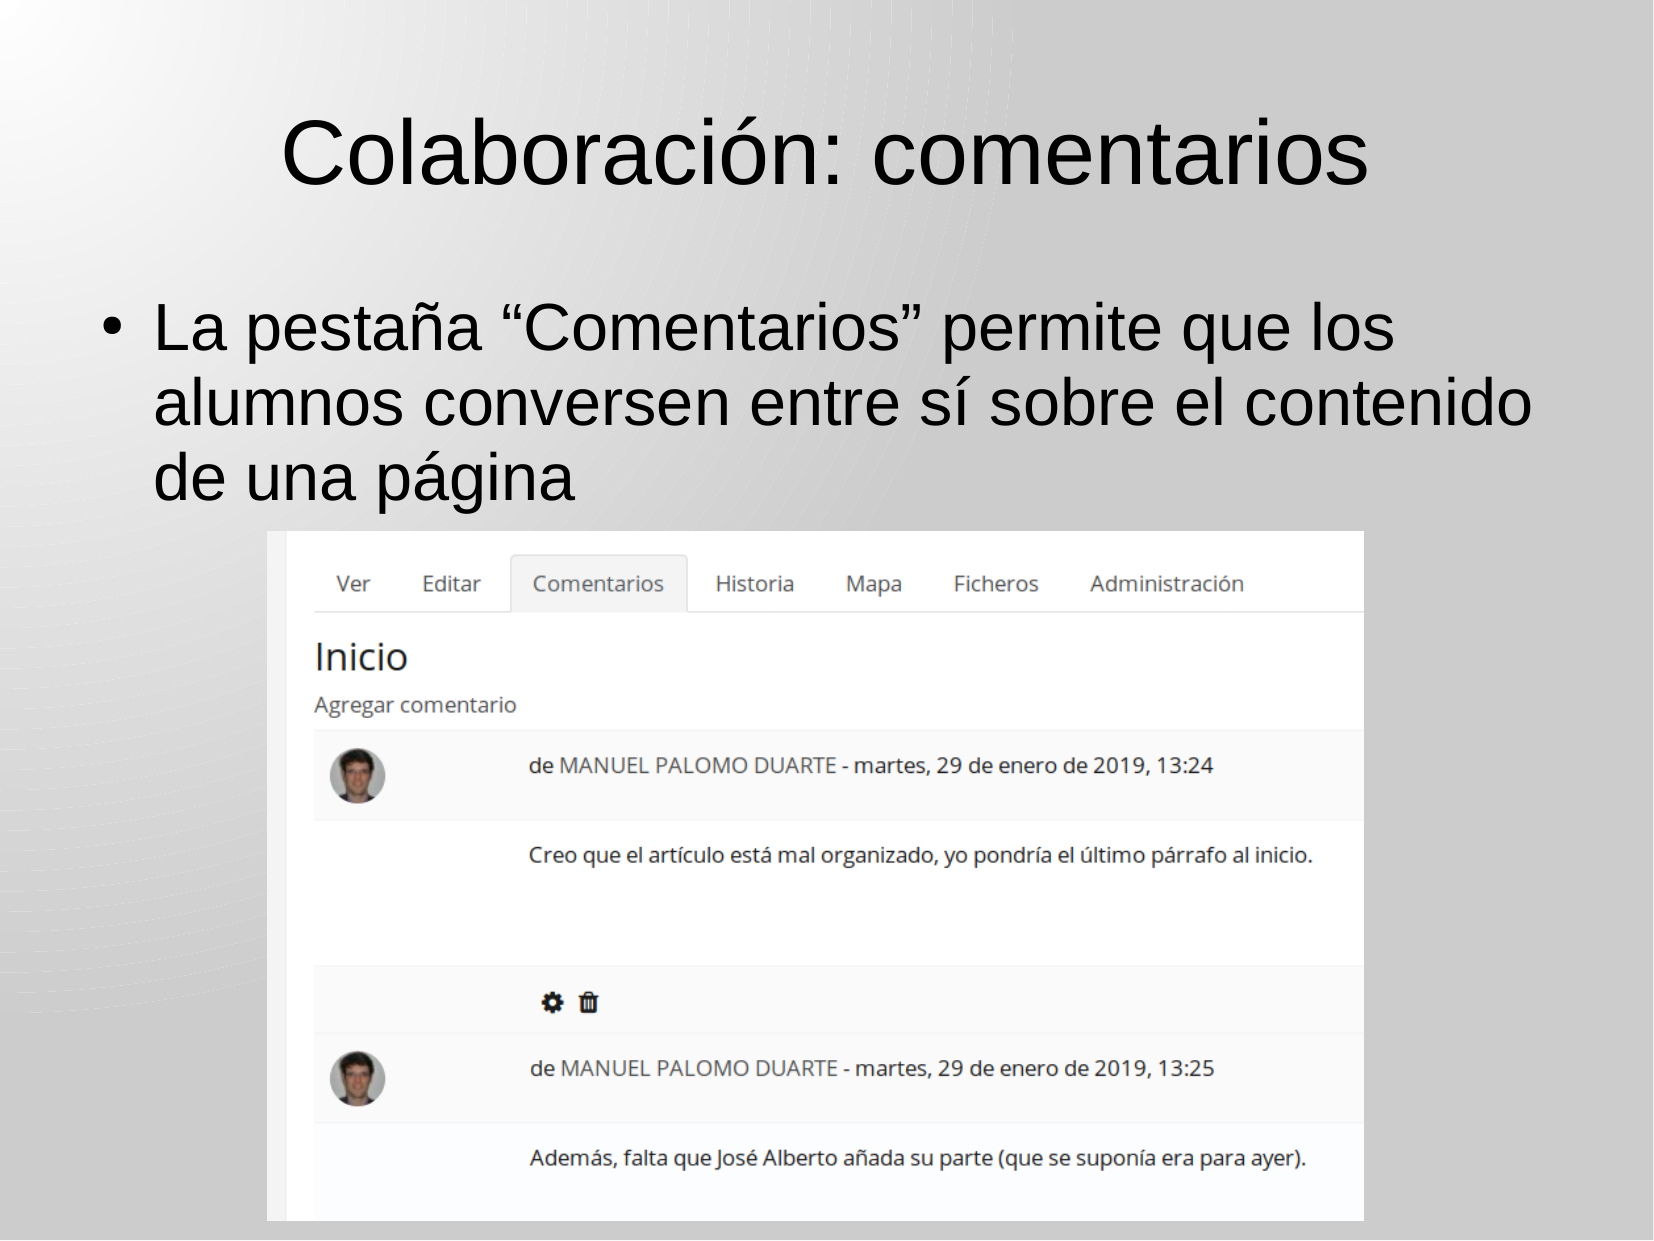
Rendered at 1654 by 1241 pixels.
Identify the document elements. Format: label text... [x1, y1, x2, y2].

list La pestaña “Comentarios” permite que los alumnos conversen entre sí sobre el contenido de una página [82, 290, 1538, 1109]
title Colaboración: comentarios [82, 49, 1571, 257]
picture [267, 531, 1364, 1221]
